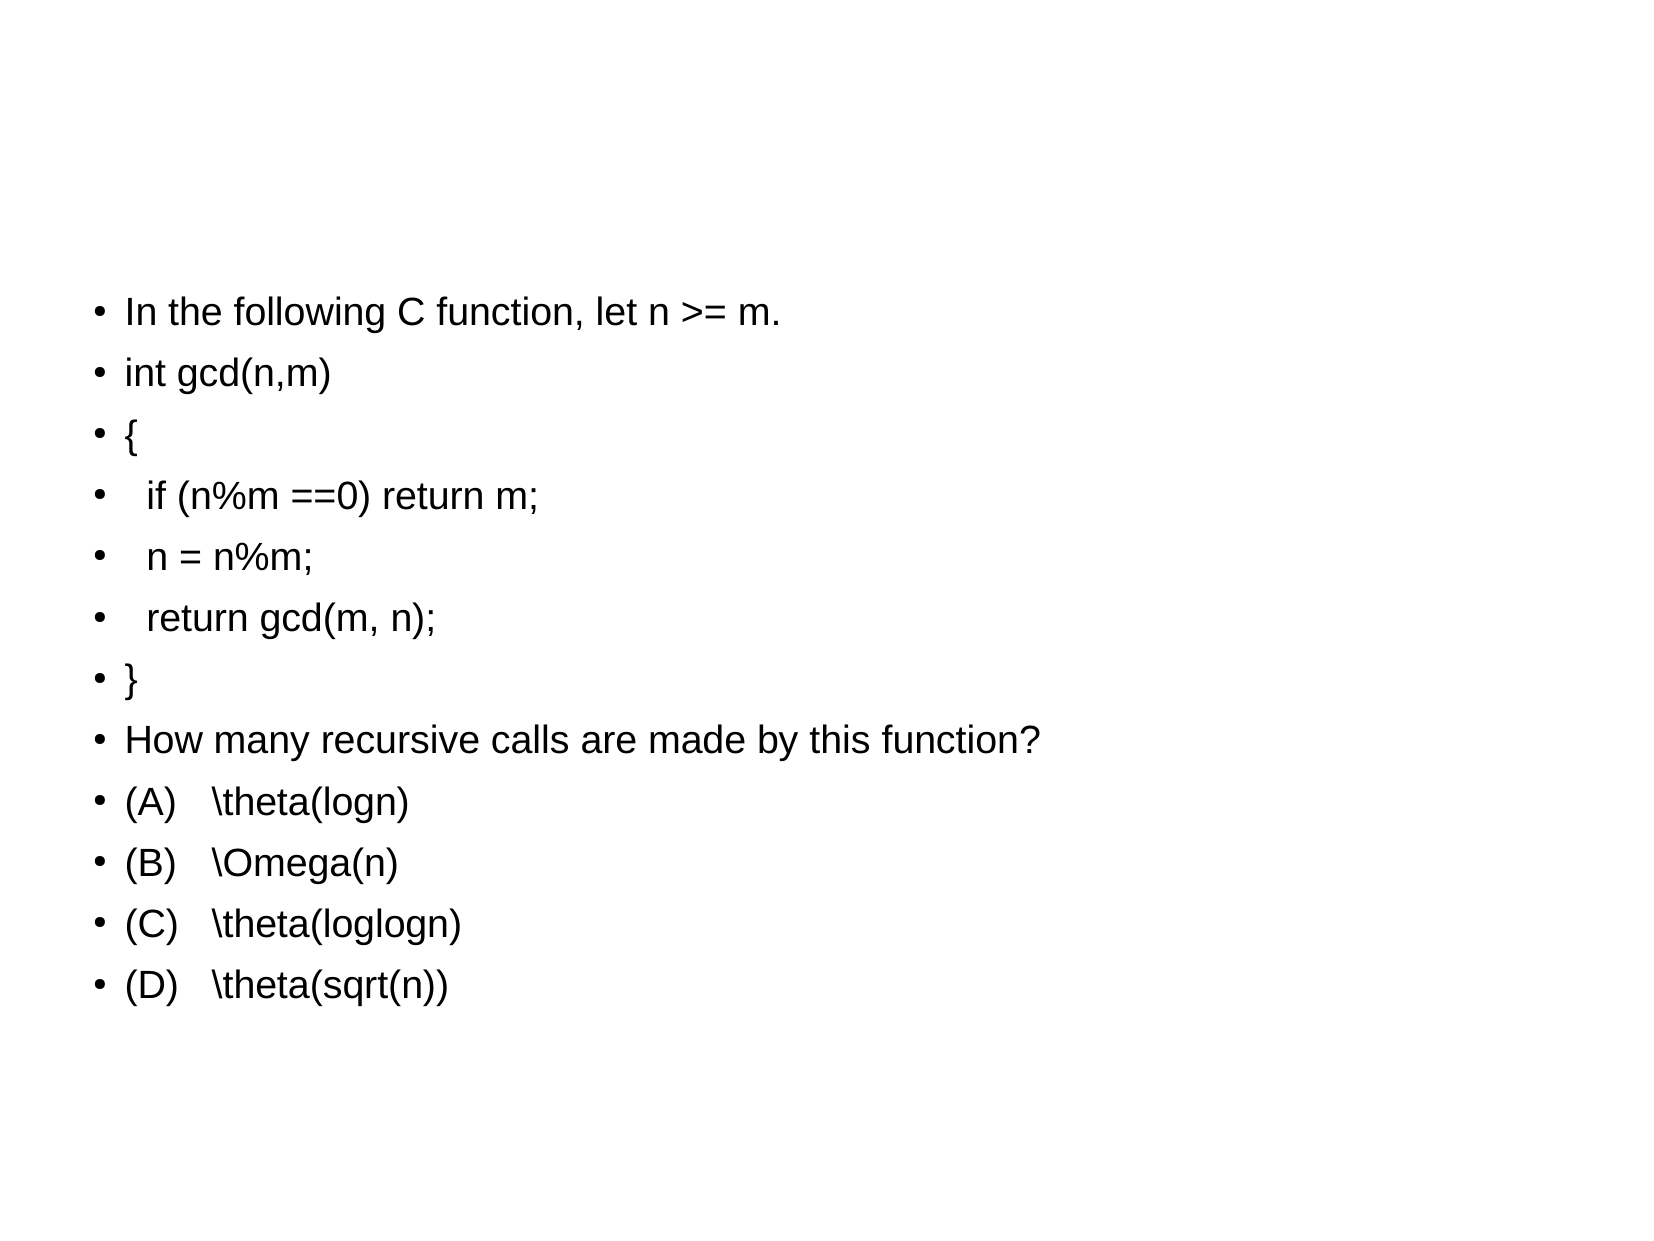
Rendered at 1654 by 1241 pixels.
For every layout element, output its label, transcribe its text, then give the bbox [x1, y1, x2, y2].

list In the following C function, let n >= m. int gcd(n,m) { if (n%m ==0) return m; n = n%m; return gcd(m, n); } How many recursive calls are made by this function? (A) \theta(logn) (B) \Omega(n) (C) \theta(loglogn) (D) \theta(sqrt(n)) [82, 290, 1571, 1010]
